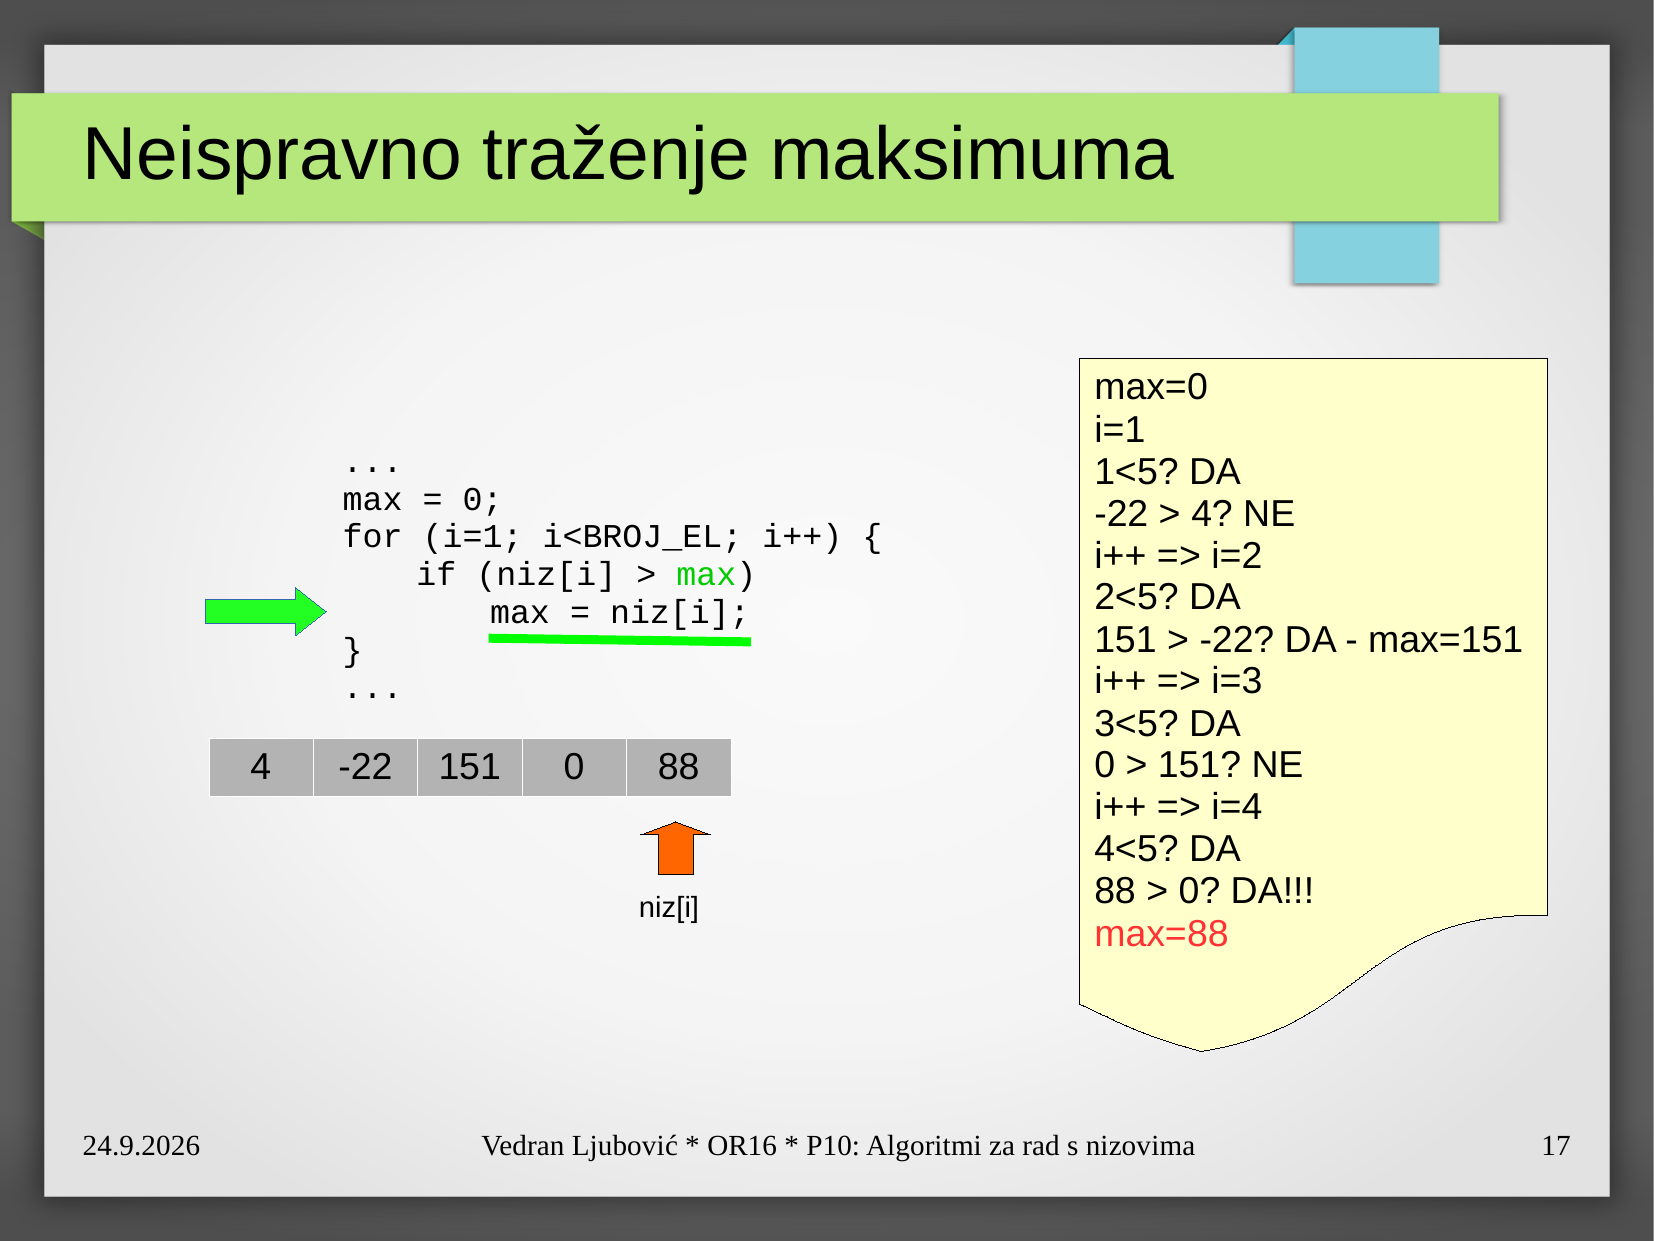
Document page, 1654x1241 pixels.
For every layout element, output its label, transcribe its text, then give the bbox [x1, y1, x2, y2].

text_box ... max = 0; for (i=1; i<BROJ_EL; i++) { if (niz[i] > max) max = niz[i]; } ... [254, 399, 1143, 1034]
text_box niz[i] [456, 880, 725, 935]
table_header 88 [627, 739, 731, 796]
table_header 0 [523, 739, 626, 796]
text_box [640, 821, 711, 875]
picture [0, 0, 1654, 1241]
title Neispravno traženje maksimuma [82, 94, 1264, 213]
table_header 4 [210, 739, 313, 796]
table_header -22 [314, 739, 417, 796]
text_box [205, 587, 327, 636]
text_box max=0 i=1 1<5? DA -22 > 4? NE i++ => i=2 2<5? DA 151 > -22? DA - max=151 i++ => i=3 3<5? DA 0 > 151? NE i++ => i=4 4<5? DA 88 > 0? DA!!! max=88 [1079, 358, 1548, 1052]
table_header 151 [418, 739, 522, 796]
